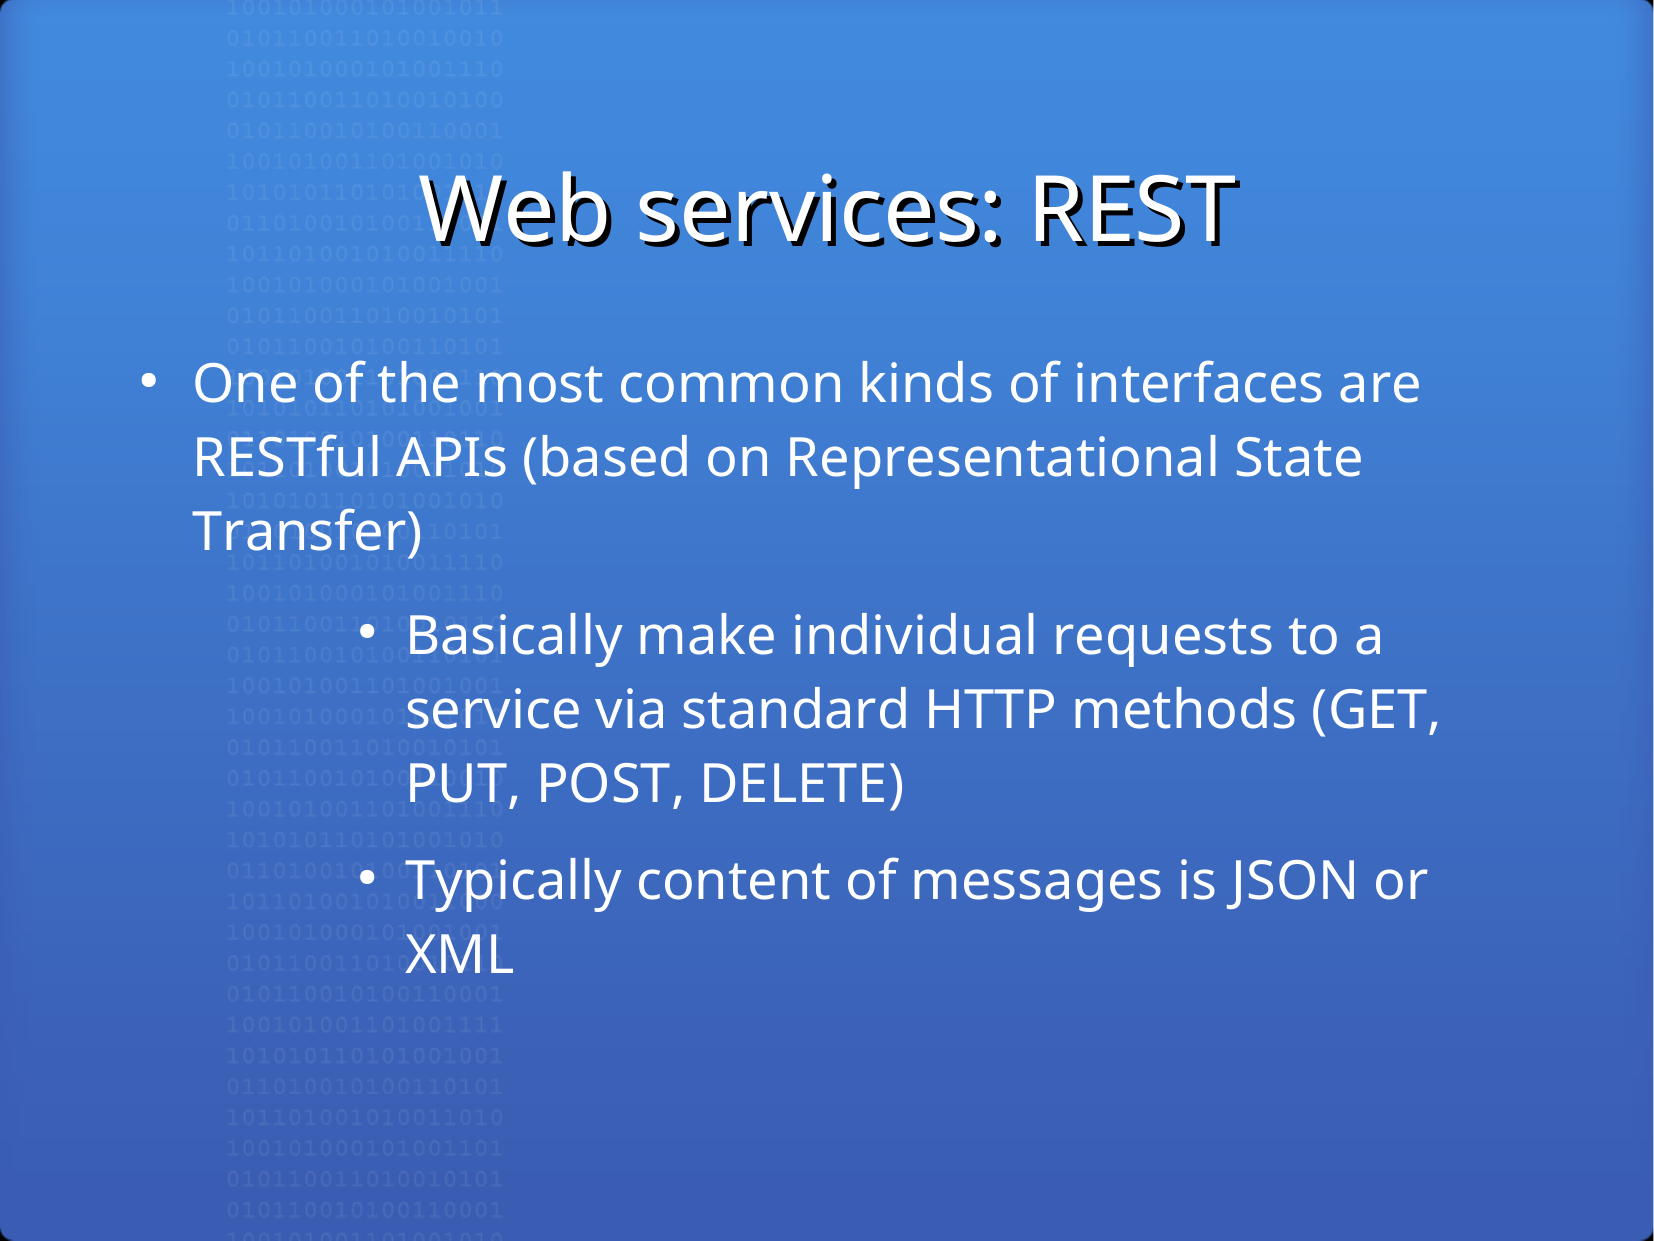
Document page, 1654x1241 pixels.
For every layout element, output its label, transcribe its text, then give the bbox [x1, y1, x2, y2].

list One of the most common kinds of interfaces are RESTful APIs (based on Representational State Transfer) Basically make individual requests to a service via standard HTTP methods (GET, PUT, POST, DELETE) Typically content of messages is JSON or XML [121, 344, 1534, 1241]
title Web services: REST [121, 102, 1534, 310]
picture [0, 0, 1654, 1241]
